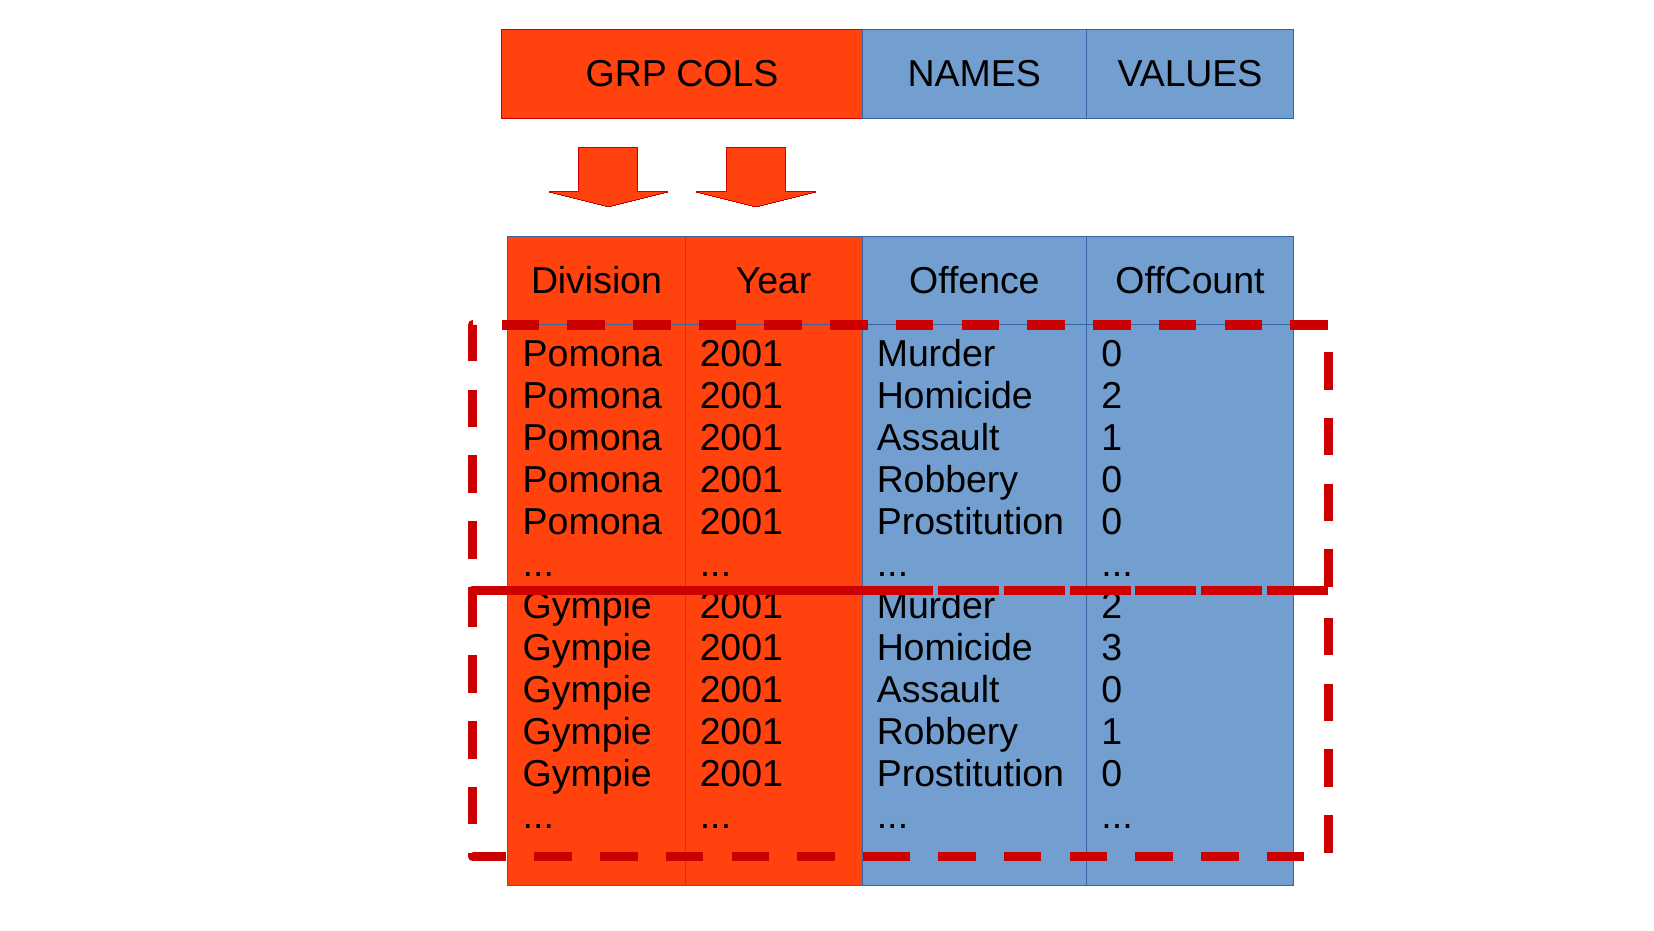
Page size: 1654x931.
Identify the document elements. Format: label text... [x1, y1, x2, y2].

text_box Pomona Pomona Pomona Pomona Pomona ... Gympie Gympie Gympie Gympie Gympie ... [507, 595, 686, 886]
text_box 0 2 1 0 0 ... 2 3 0 1 0 ... [1086, 324, 1294, 886]
text_box OffCount [1086, 236, 1294, 324]
text_box VALUES [1087, 29, 1294, 119]
text_box NAMES [862, 29, 1087, 119]
text_box Murder Homicide Assault Robbery Prostitution ... Murder Homicide Assault Robbery Prostitution ... [863, 324, 1086, 886]
text_box Pomona Pomona Pomona Pomona Pomona ... Gympie Gympie Gympie Gympie Gympie ... [507, 324, 686, 586]
text_box 2001 2001 2001 2001 2001 ... 2001 2001 2001 2001 2001 ... [686, 324, 863, 586]
text_box Offence [862, 236, 1086, 324]
text_box [549, 147, 668, 207]
text_box Year [685, 236, 862, 324]
text_box 2001 2001 2001 2001 2001 ... 2001 2001 2001 2001 2001 ... [686, 595, 863, 886]
text_box Division [507, 236, 685, 324]
text_box GRP COLS [501, 29, 862, 119]
text_box [696, 147, 816, 207]
